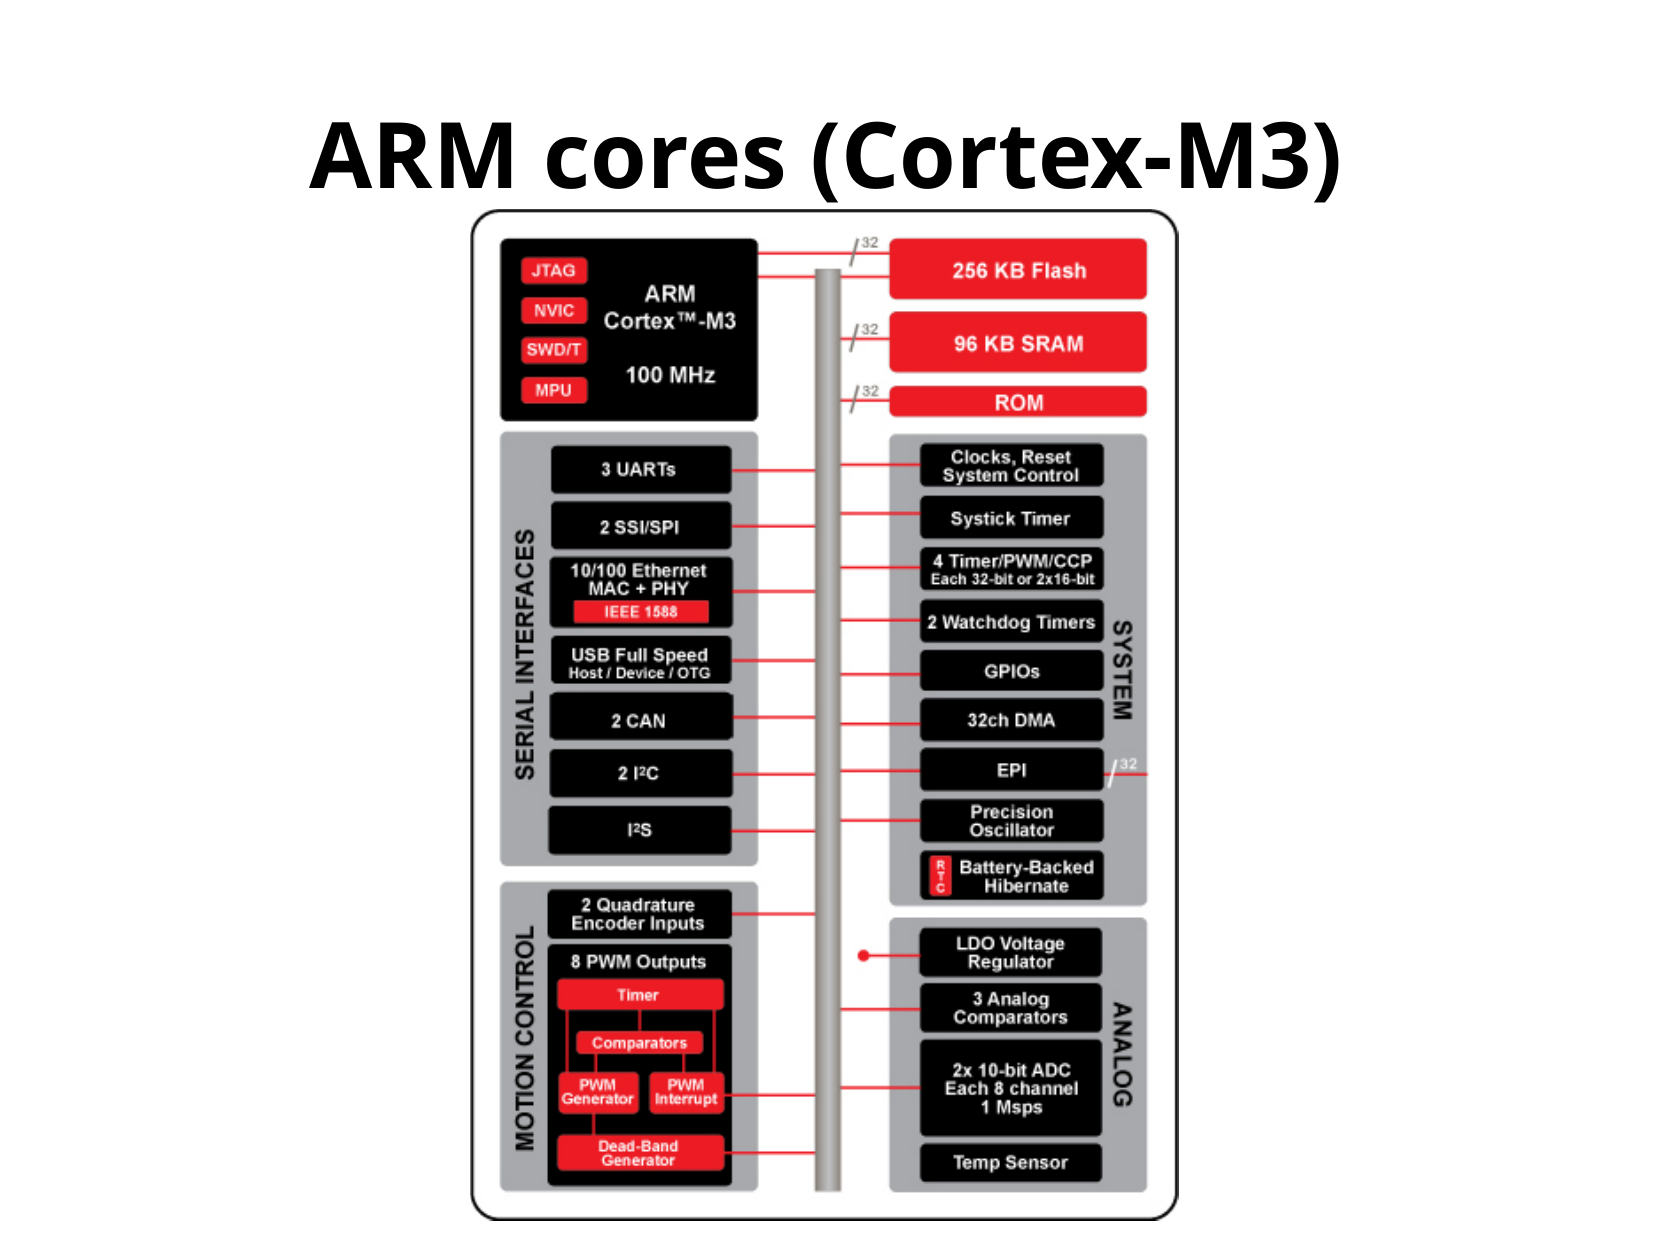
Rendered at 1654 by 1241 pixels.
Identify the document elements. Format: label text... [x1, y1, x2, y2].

title ARM cores (Cortex-M3) [82, 49, 1571, 257]
picture [470, 209, 1179, 1221]
